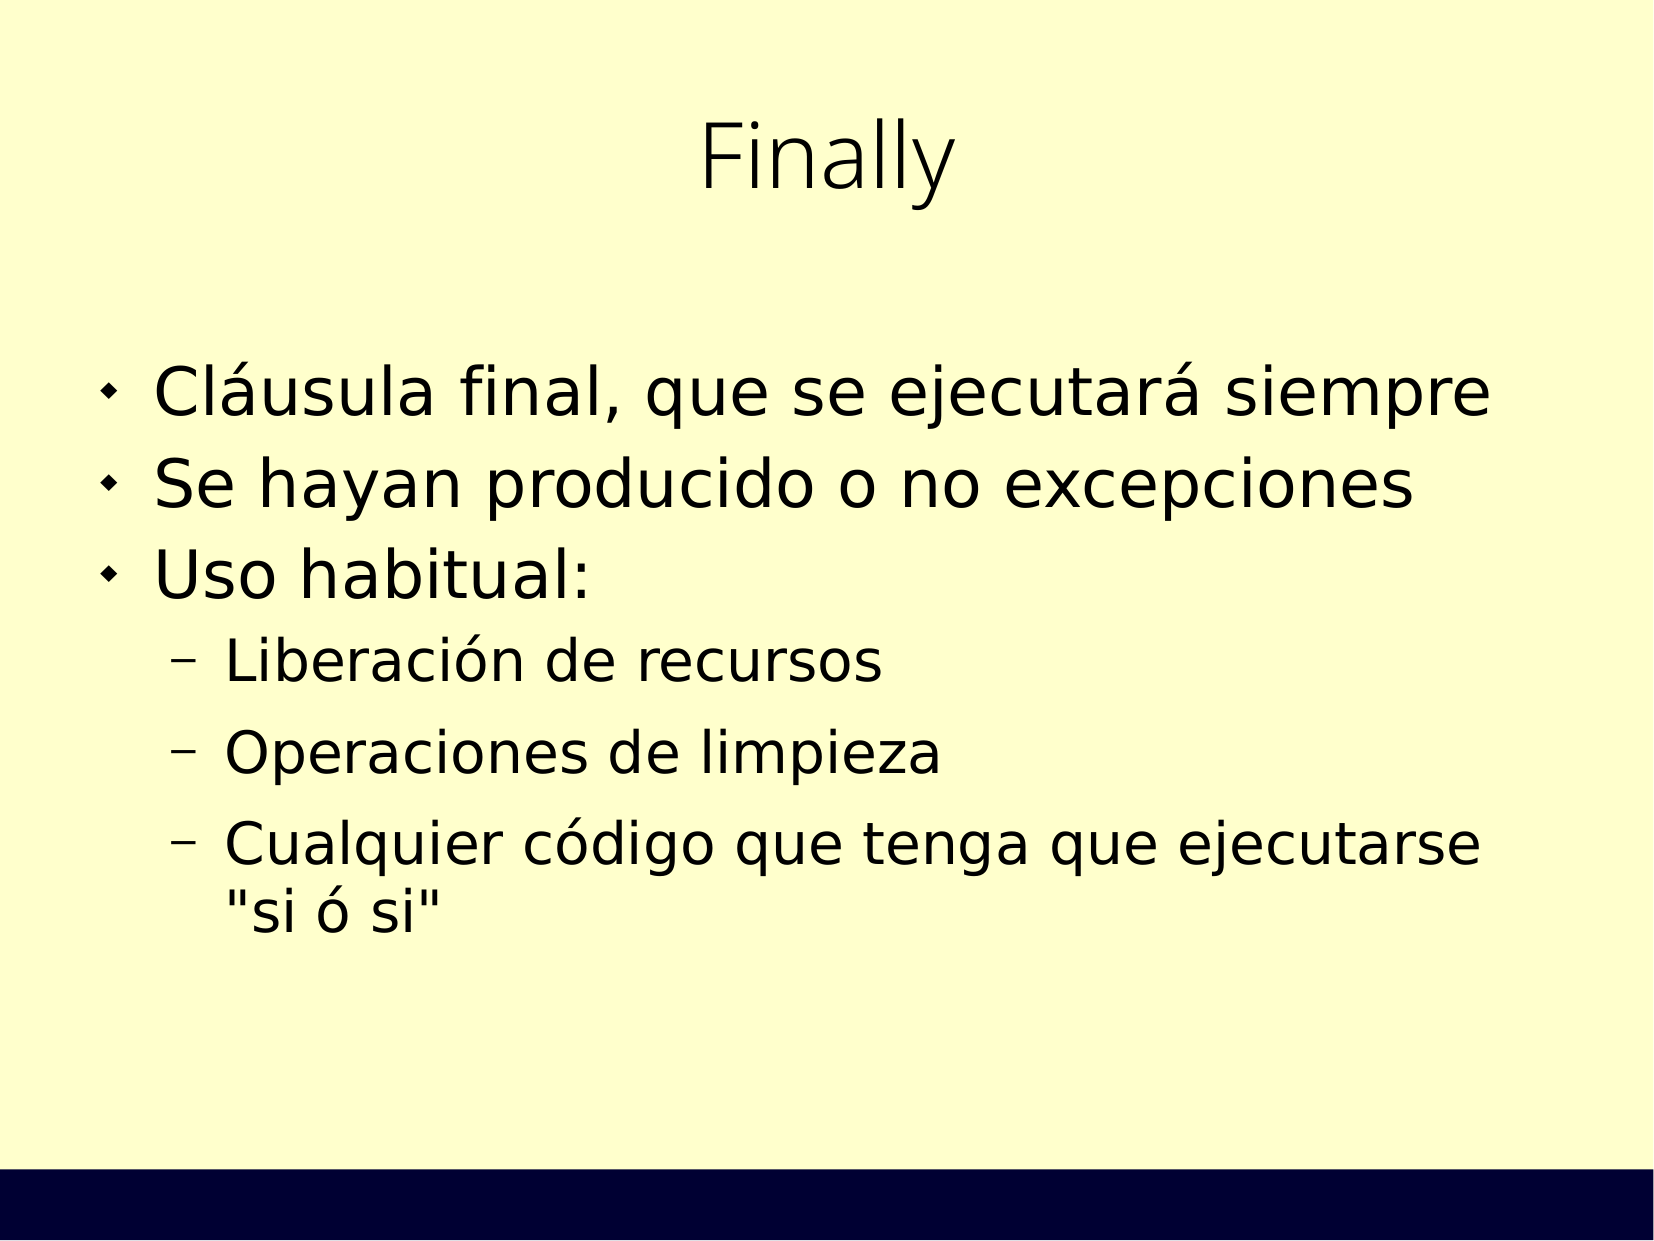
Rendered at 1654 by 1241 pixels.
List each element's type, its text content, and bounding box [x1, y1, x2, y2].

list Cláusula final, que se ejecutará siempre Se hayan producido o no excepciones Uso habitual: Liberación de recursos Operaciones de limpieza Cualquier código que tenga que ejecutarse "si ó si" [82, 290, 1538, 1010]
title Finally [82, 49, 1571, 257]
